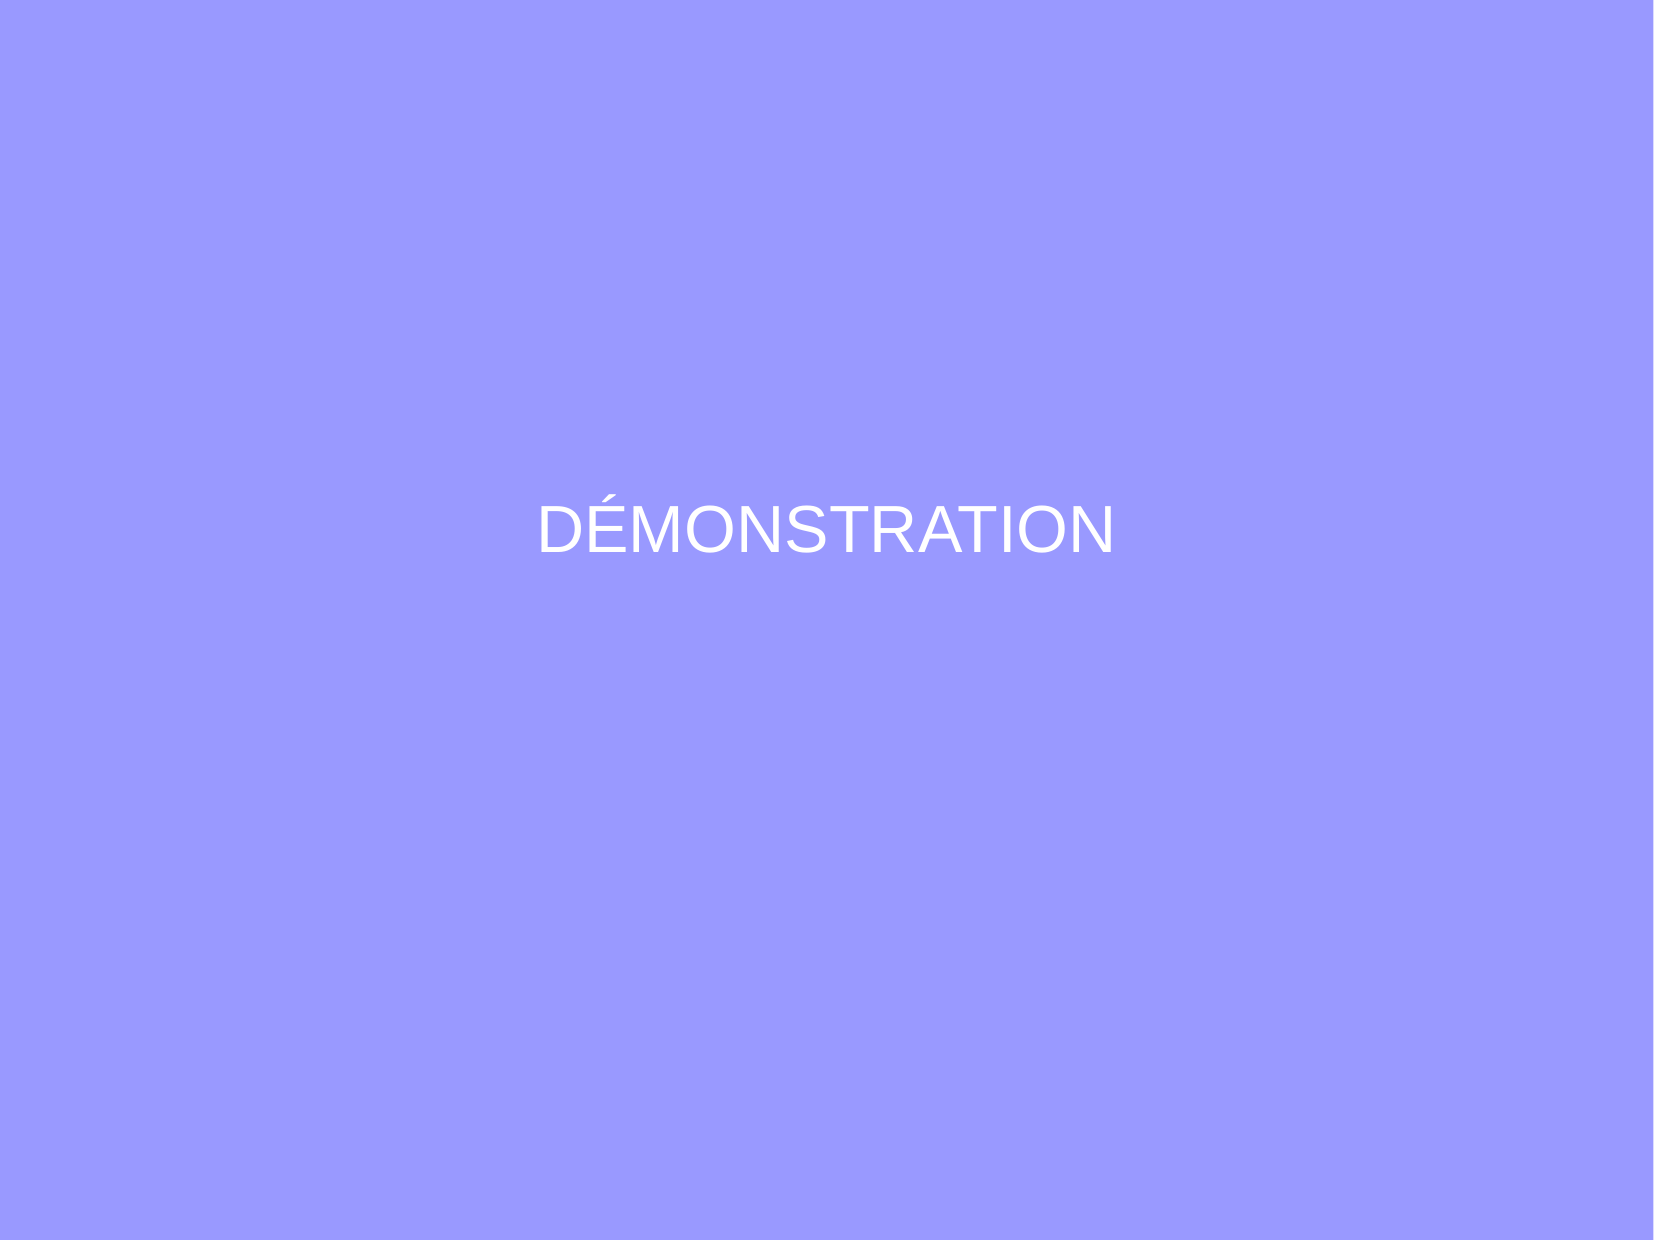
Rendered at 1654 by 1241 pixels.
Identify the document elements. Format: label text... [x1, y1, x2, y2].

subtitle DÉMONSTRATION [82, 49, 1571, 1010]
